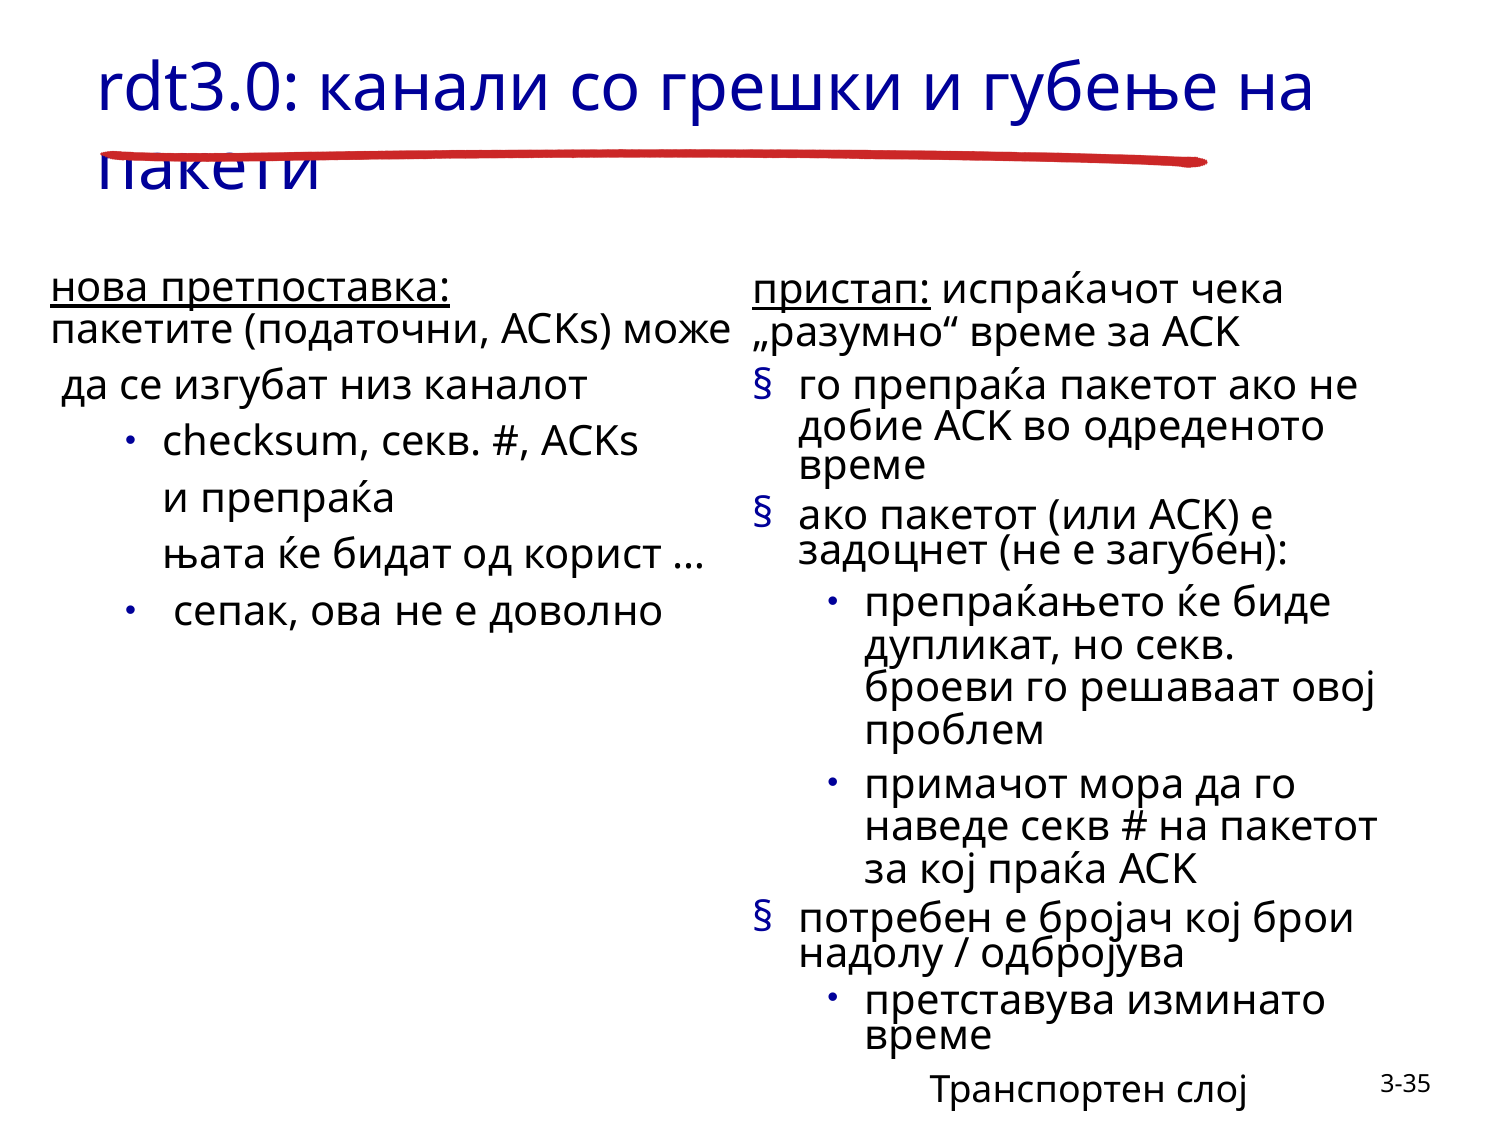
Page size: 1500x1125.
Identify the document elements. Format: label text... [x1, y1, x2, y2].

picture [95, 144, 1221, 173]
title rdt3.0: канали со грешки и губење на пакети [82, 35, 1477, 194]
list пристап: испраќачот чека „разумно“ време за ACK го препраќа пакетот ако не добие ACK во одреденото време ако пакетот (или ACK) е задоцнет (не е загубен): препраќањето ќе биде дупликат, но секв. броеви го решаваат овој проблем примачот мора да го наведе секв # на пакетот за кој праќа ACK потребен е бројач кој брои надолу / одбројува претставува изминато време [737, 262, 1410, 1025]
footer Транспортен слој [914, 1057, 1390, 1105]
slide_number 3-<number> [1365, 1060, 1477, 1106]
list нова претпоставка: пакетите (податочни, ACKs) може да се изгубат низ каналот checksum, секв. #, ACKs и препраќа њата ќе бидат од корист … сепак, ова не е доволно [35, 259, 1311, 1023]
